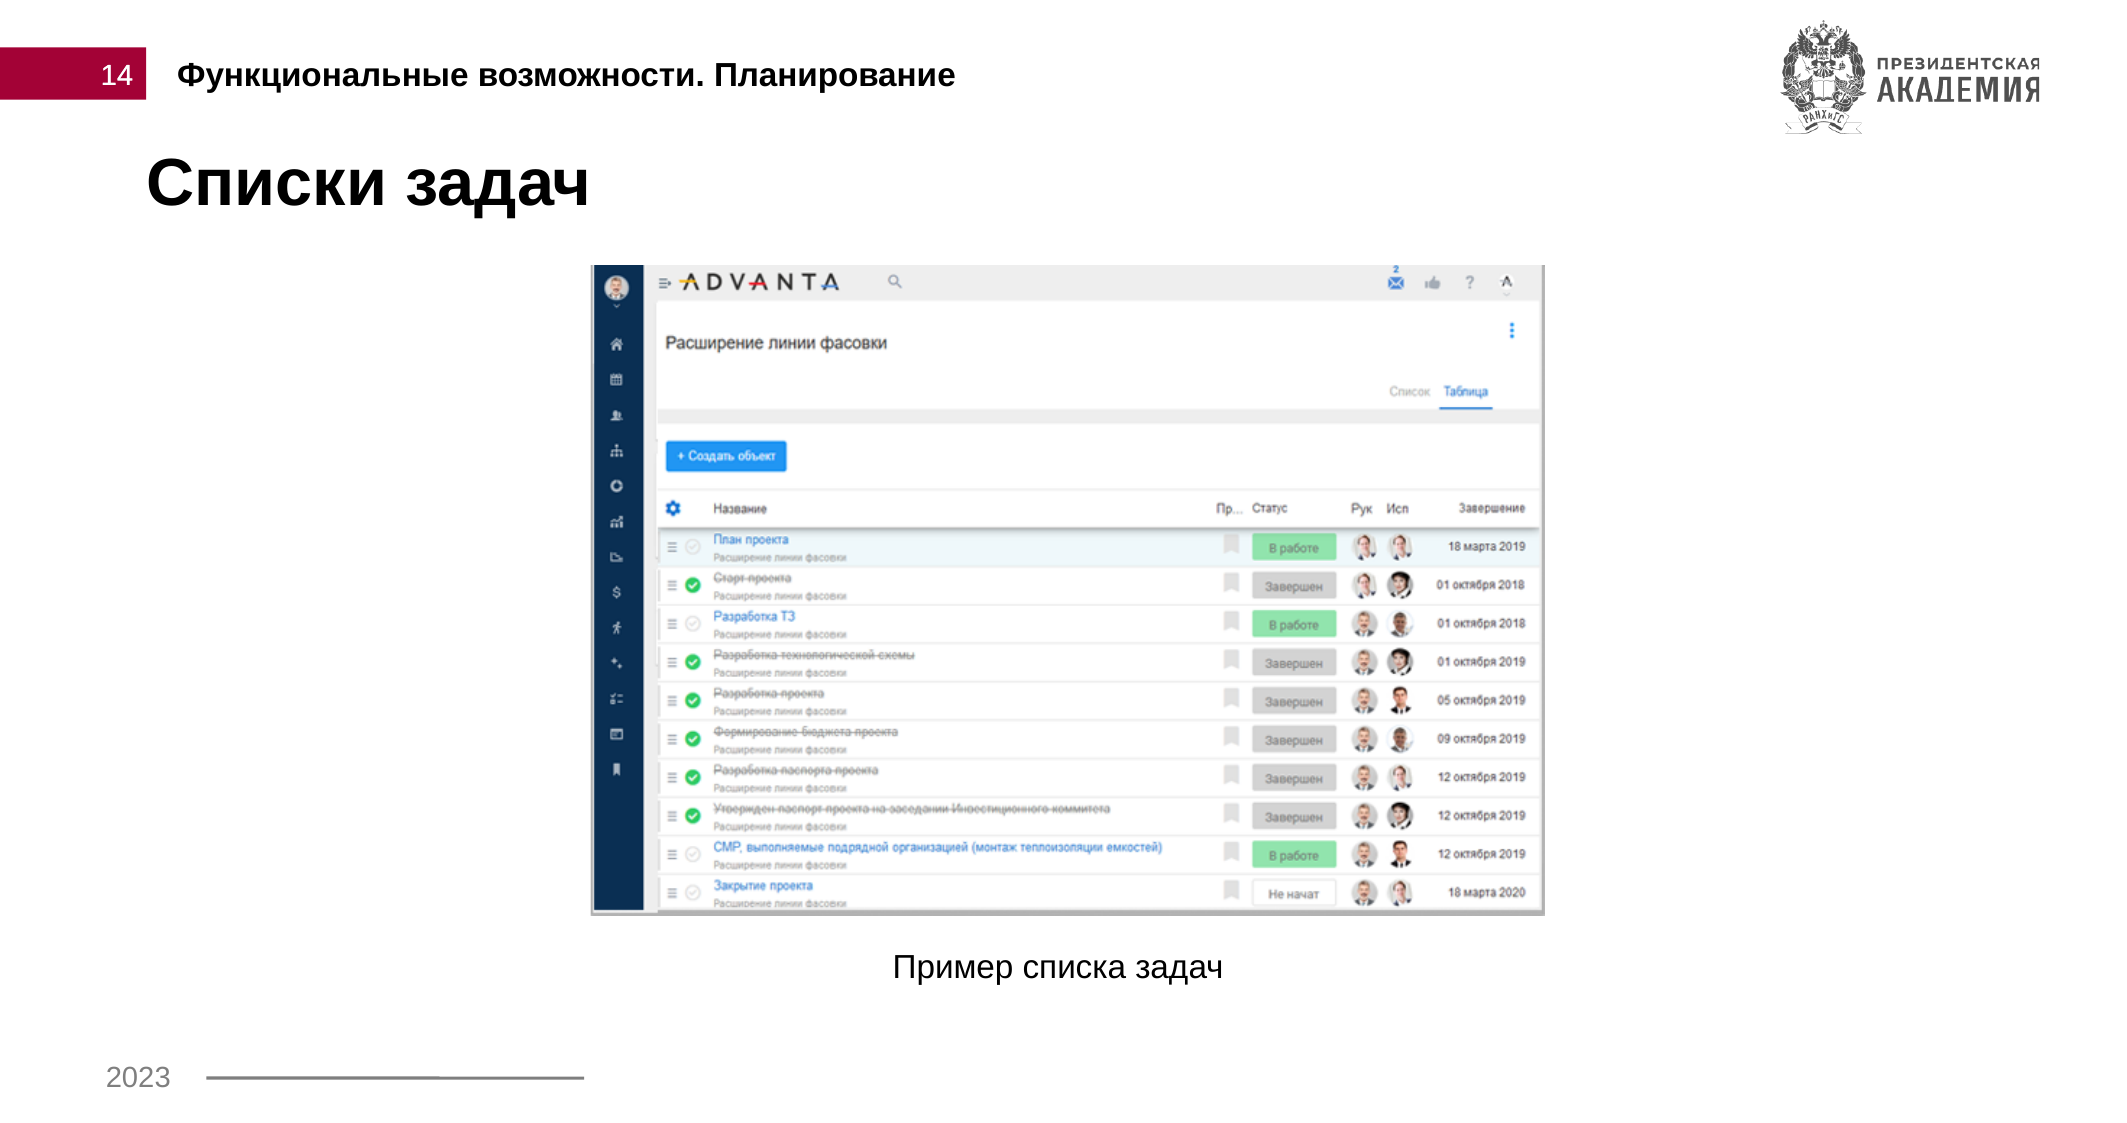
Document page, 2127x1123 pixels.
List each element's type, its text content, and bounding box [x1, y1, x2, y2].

list Пример списка задач [531, 944, 1595, 1004]
title Списки задач [146, 147, 1359, 232]
text_box Функциональные возможности. Планирование [177, 43, 1447, 103]
picture [1780, 20, 2040, 134]
picture [590, 265, 1545, 916]
slide_number <номер> [27, 43, 149, 104]
